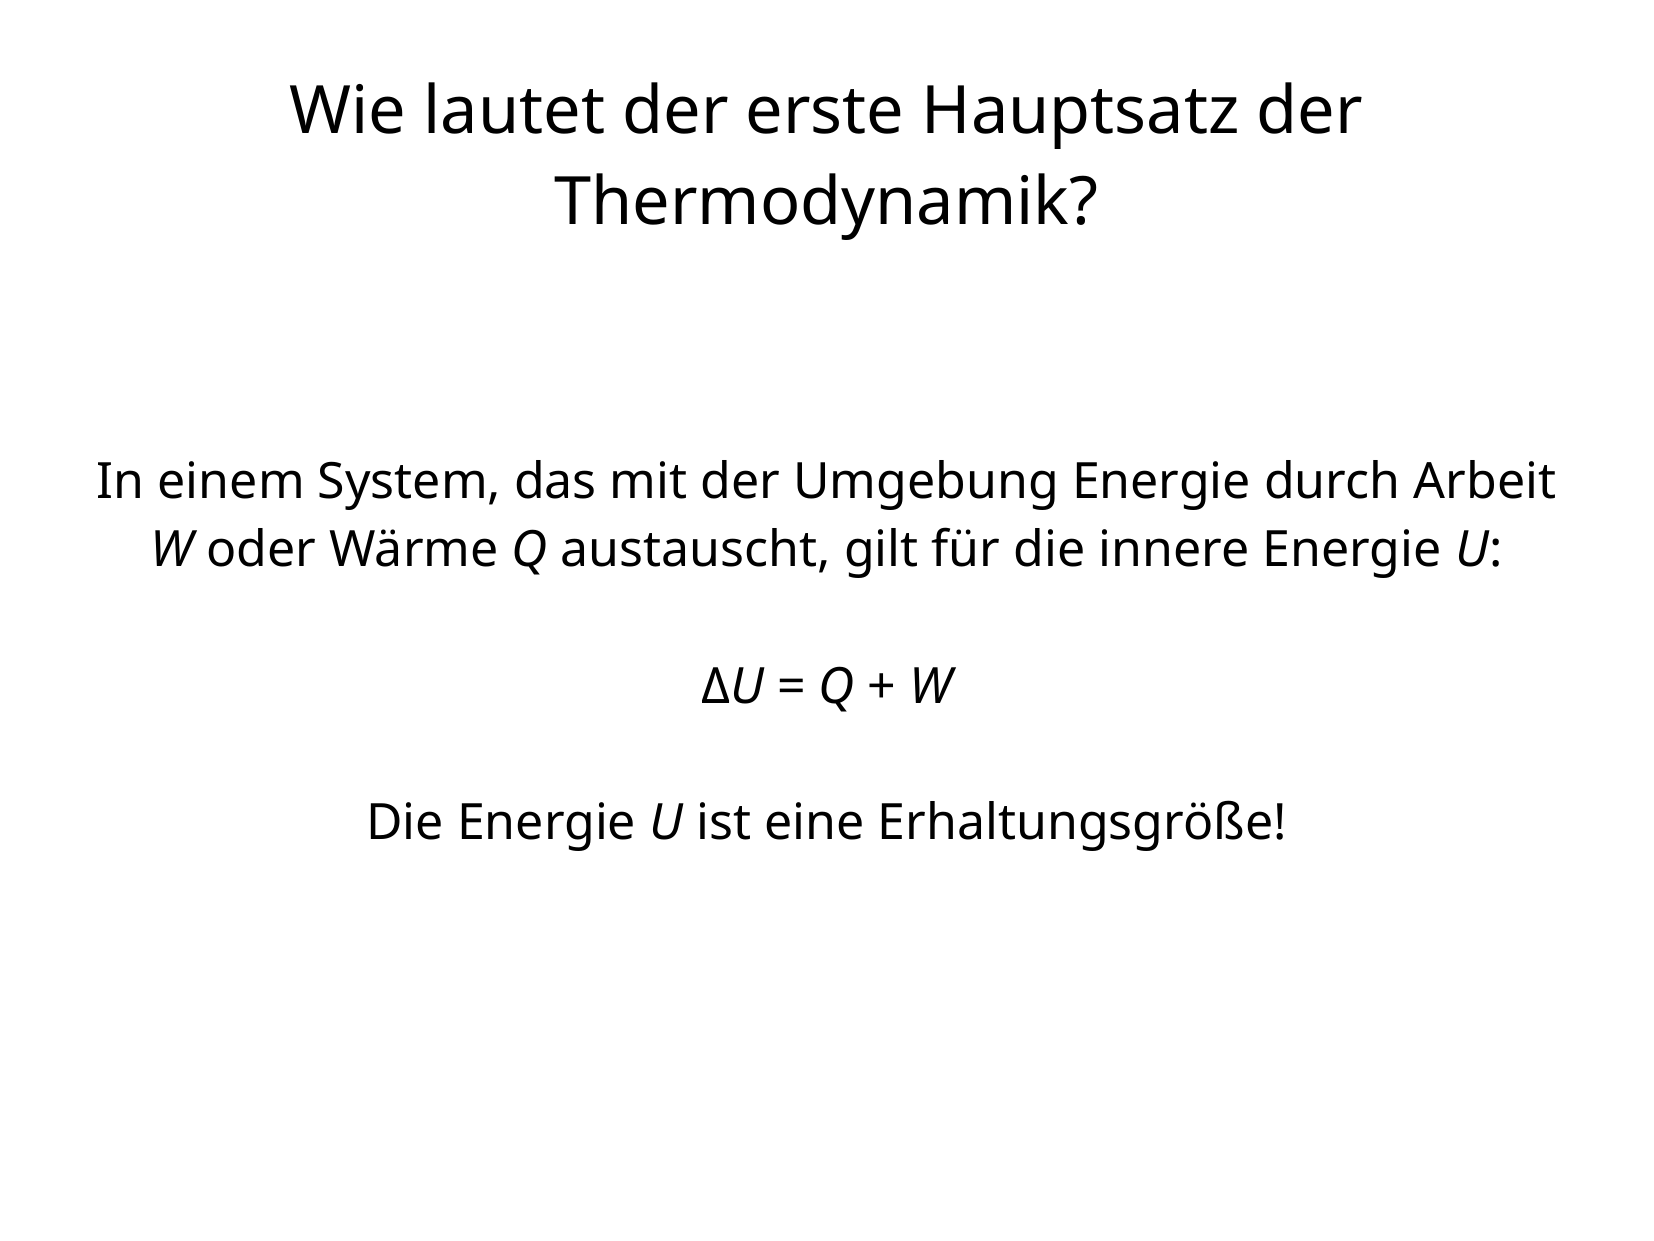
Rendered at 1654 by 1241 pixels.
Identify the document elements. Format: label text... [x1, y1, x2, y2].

title Wie lautet der erste Hauptsatz der Thermodynamik? [82, 49, 1571, 257]
subtitle In einem System, das mit der Umgebung Energie durch Arbeit W oder Wärme Q austauscht, gilt für die innere Energie U: ΔU = Q + W Die Energie U ist eine Erhaltungsgröße! [82, 290, 1571, 1010]
